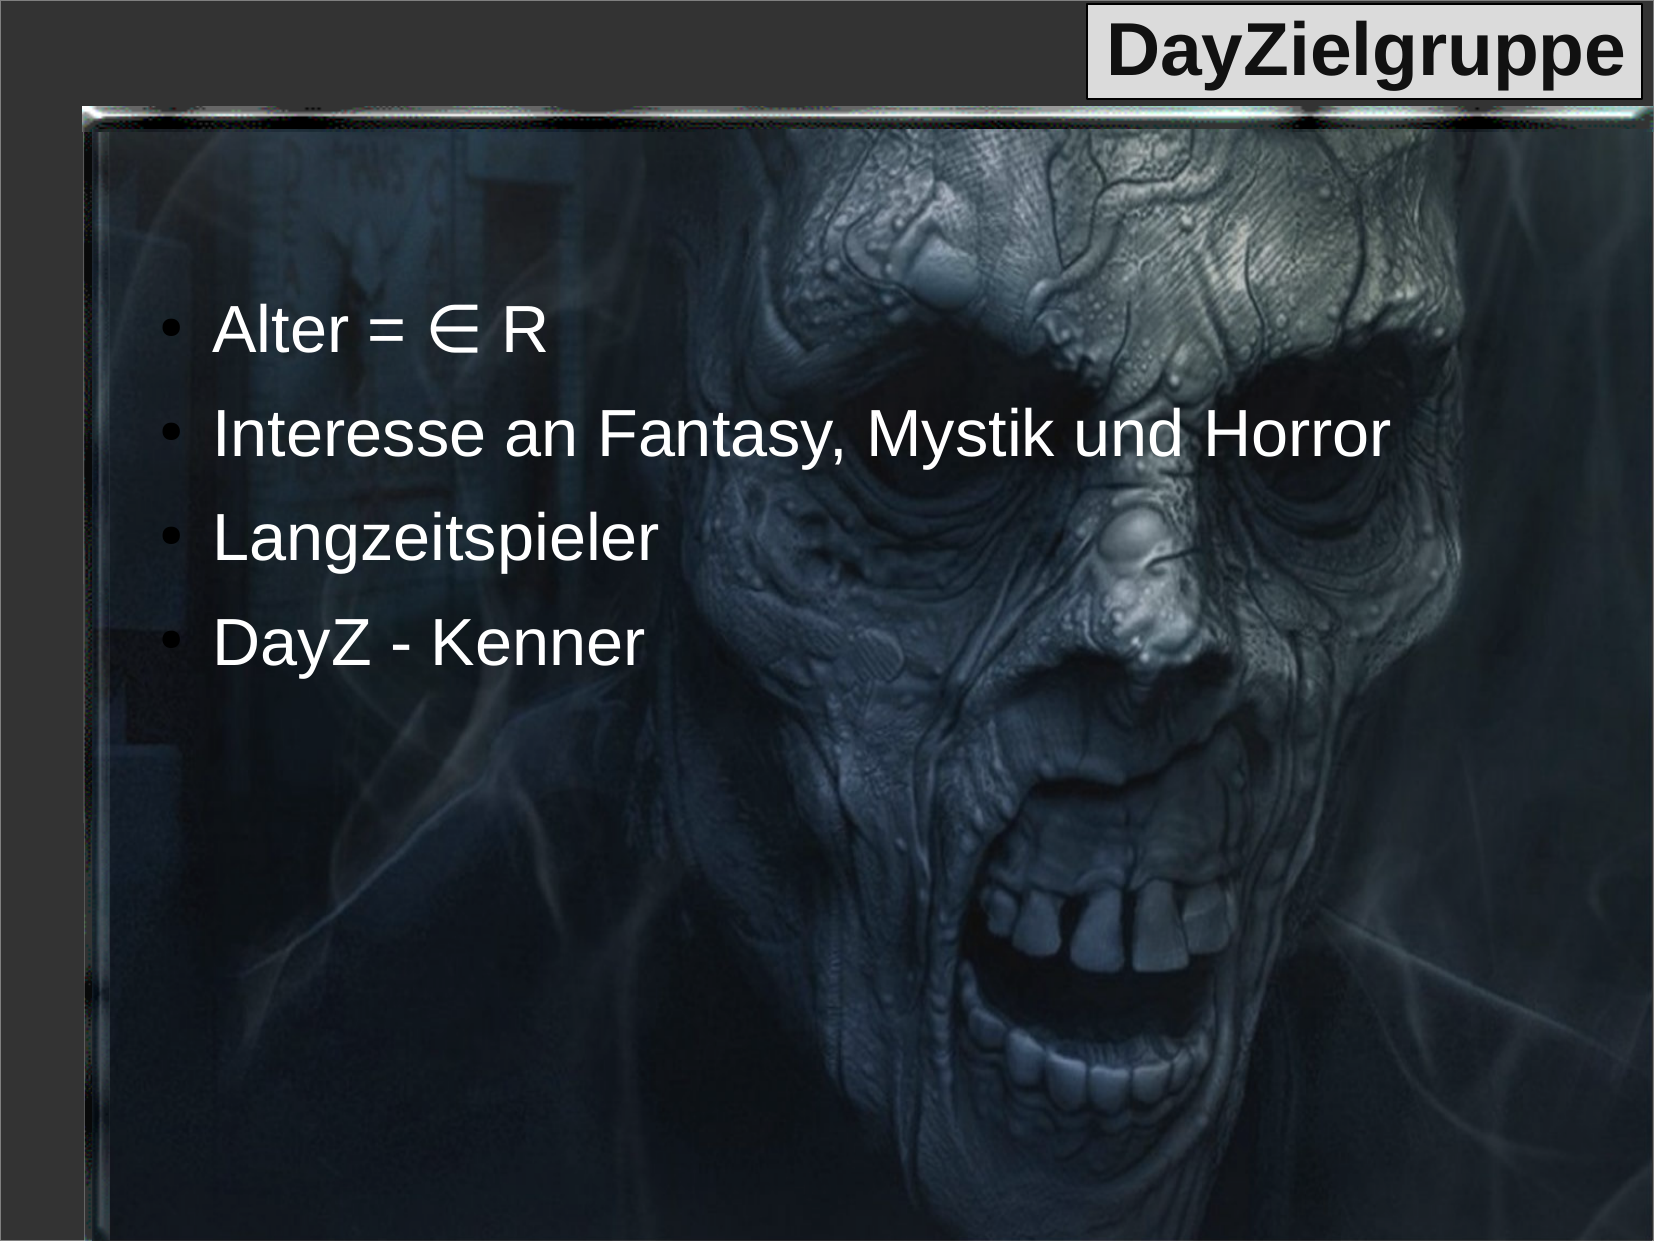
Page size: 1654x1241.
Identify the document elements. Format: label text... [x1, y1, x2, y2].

text_box [0, 0, 1654, 1241]
picture [82, 106, 1654, 1241]
list Alter = ∈ R Interesse an Fantasy, Mystik und Horror Langzeitspieler DayZ - Kenner [141, 291, 1630, 1111]
text_box DayZielgruppe [1091, 0, 1642, 99]
